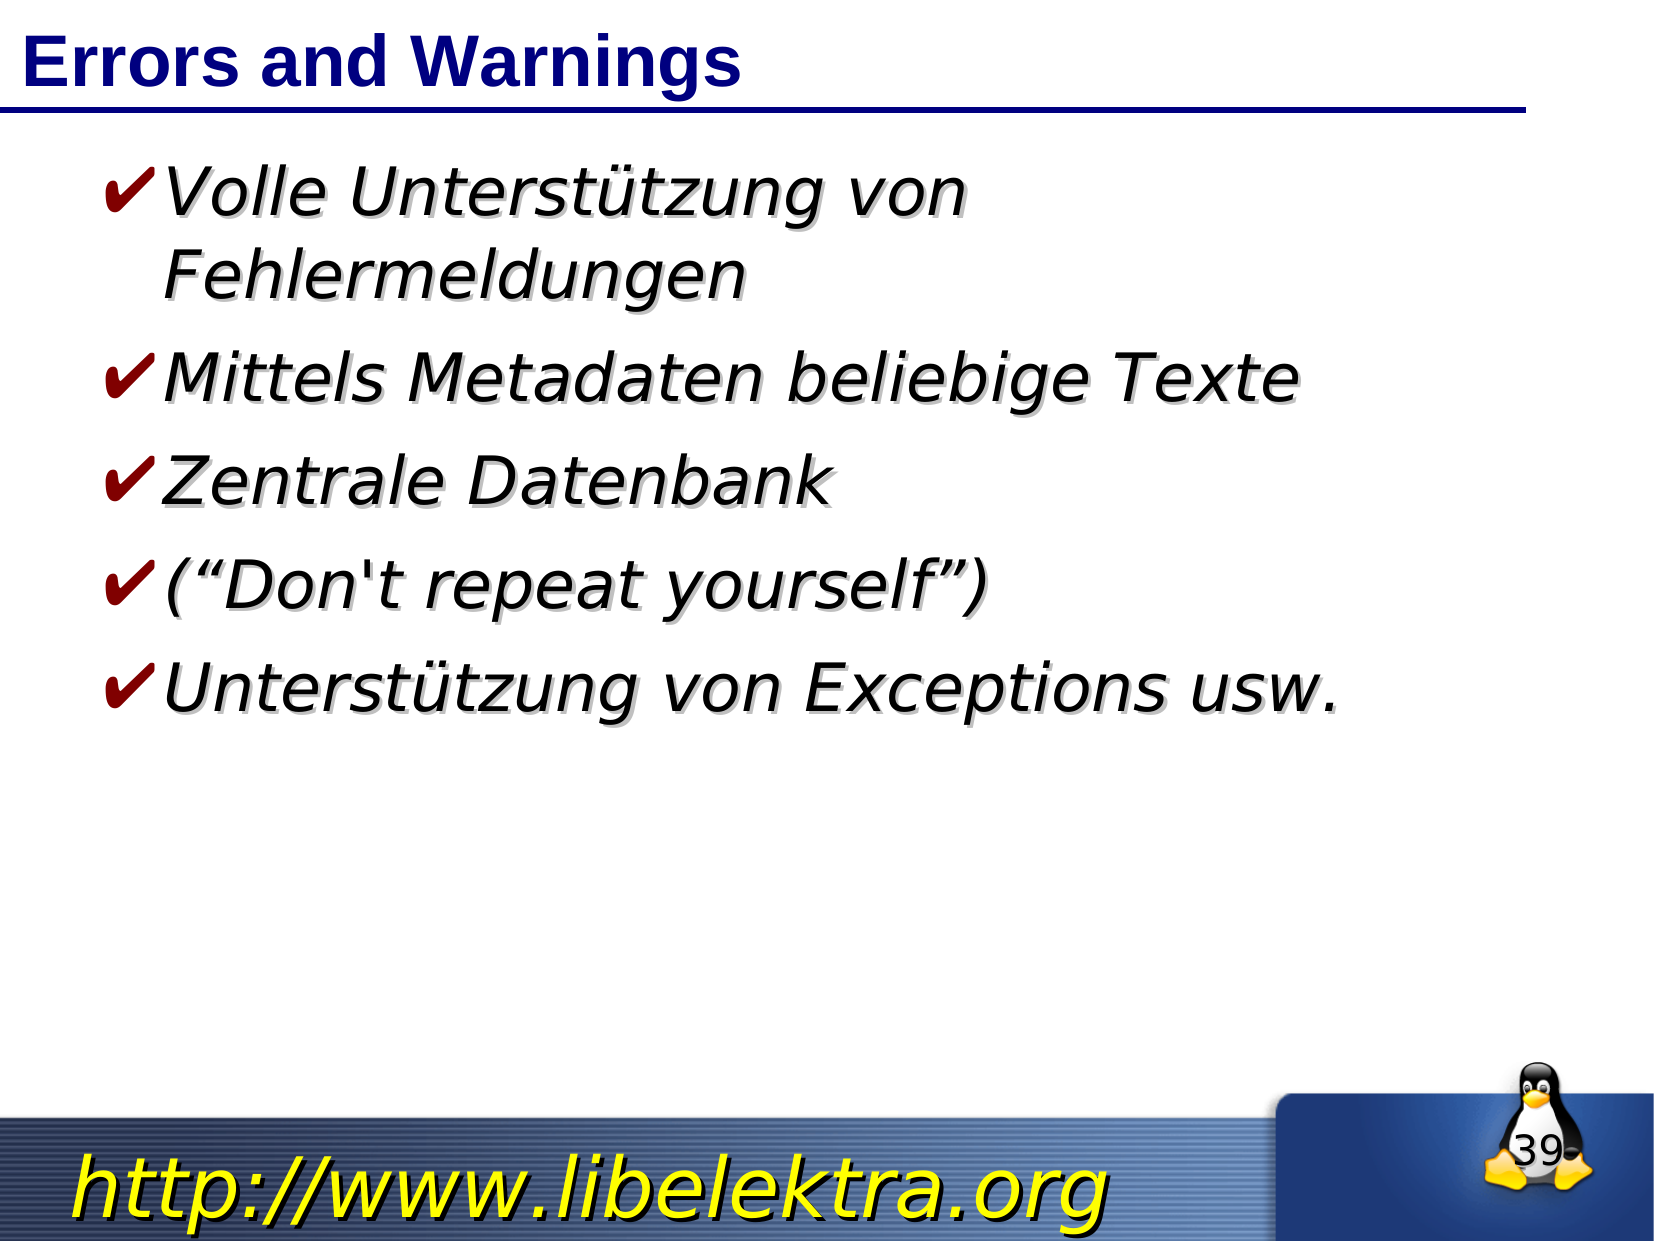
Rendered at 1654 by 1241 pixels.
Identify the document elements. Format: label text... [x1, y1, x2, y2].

text_box Errors and Warnings [21, 14, 1611, 111]
text_box <Nummer> [1312, 1122, 1565, 1178]
picture [0, 1061, 1654, 1241]
text_box Volle Unterstützung von Fehlermeldungen Mittels Metadaten beliebige Texte Zentrale Datenbank (“Don't repeat yourself”) Unterstützung von Exceptions usw. [104, 147, 1565, 723]
